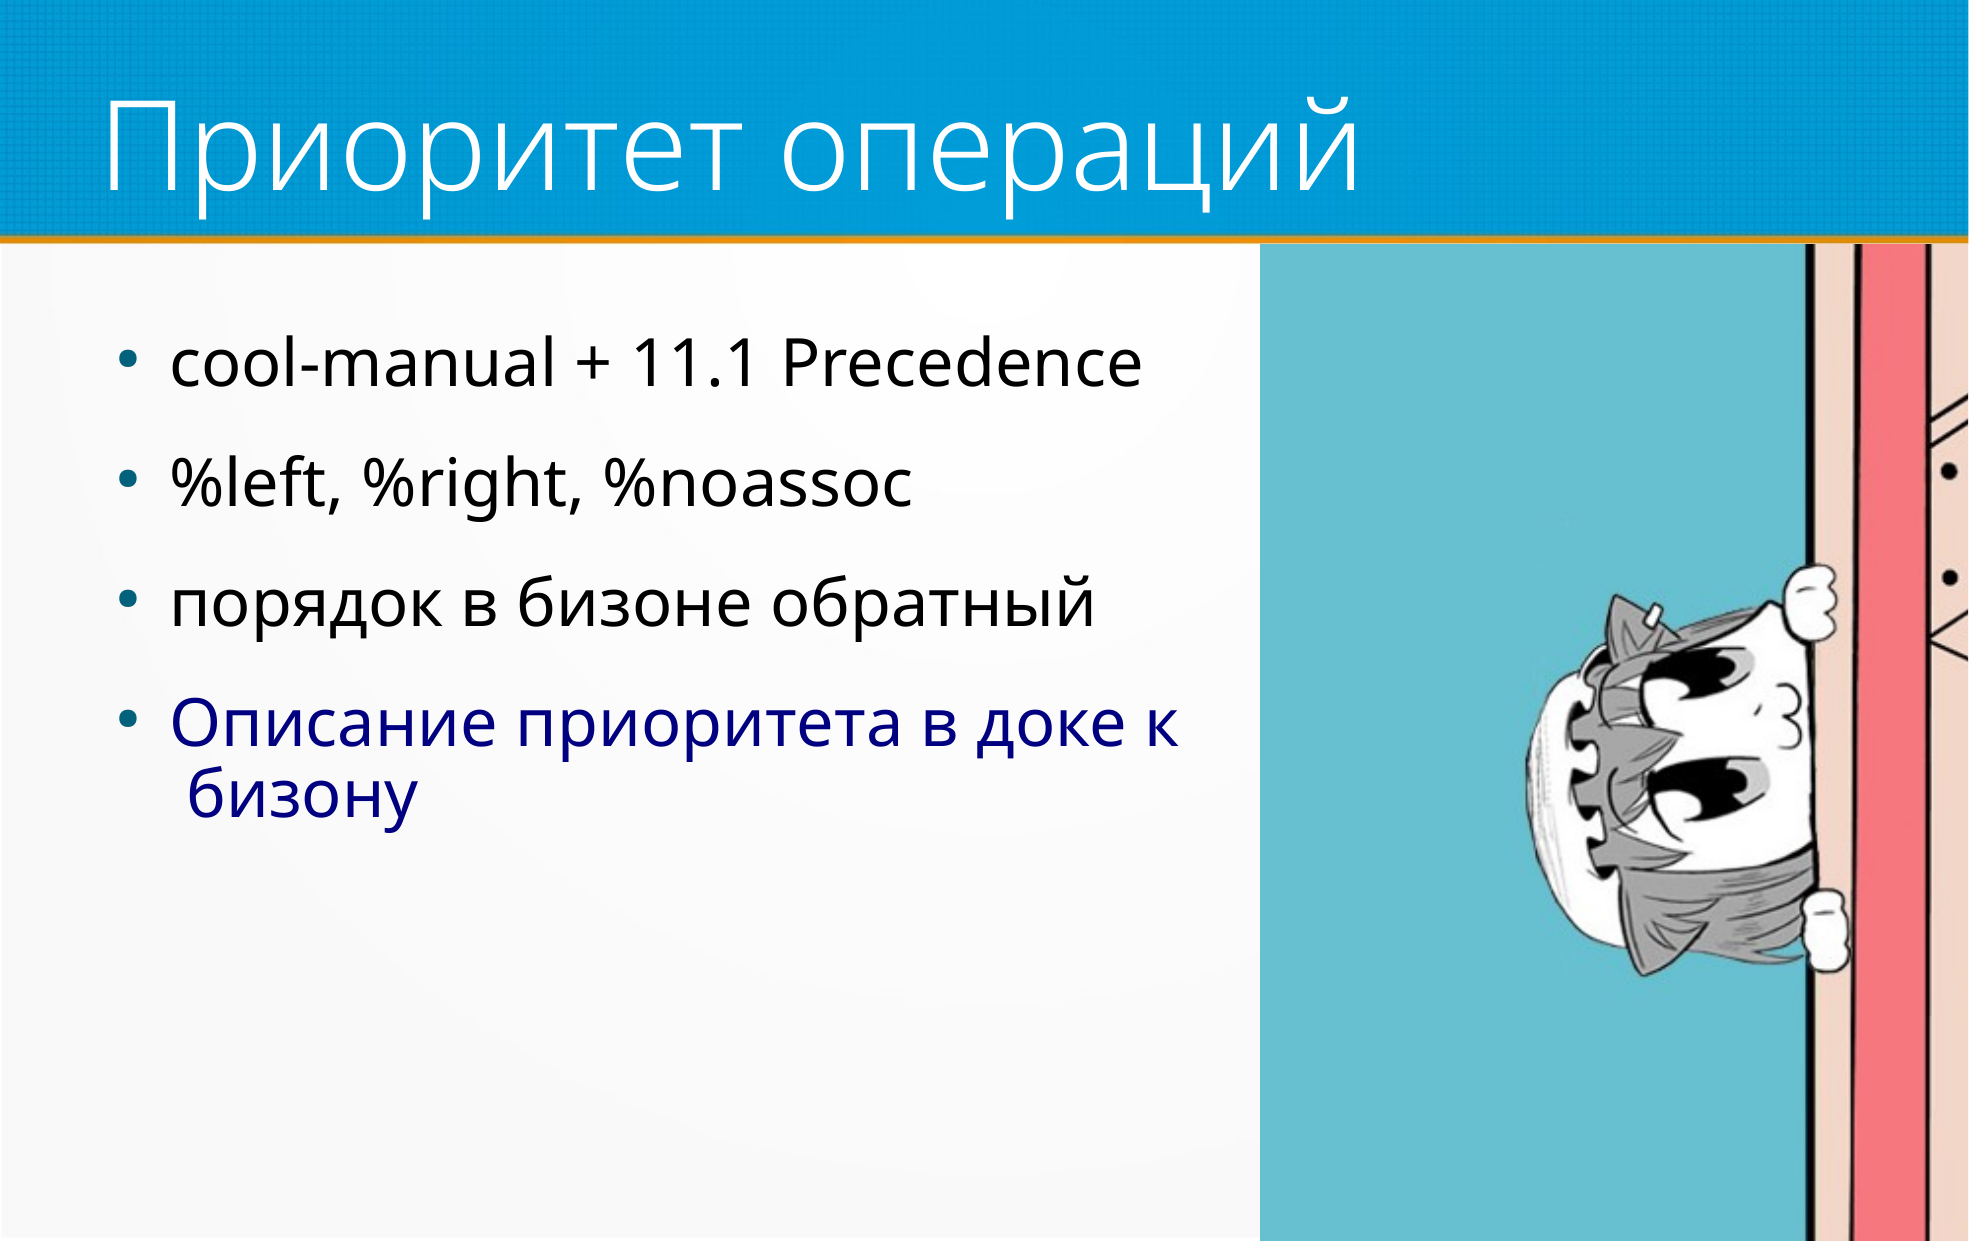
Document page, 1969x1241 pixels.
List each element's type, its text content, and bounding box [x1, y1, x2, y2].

list cool-manual + 11.1 Precedence %left, %right, %noassoc порядок в бизоне обратный Описание приоритета в доке к бизону [98, 315, 1186, 1081]
picture [0, 233, 1969, 1241]
title Приоритет операций [98, 19, 1870, 227]
